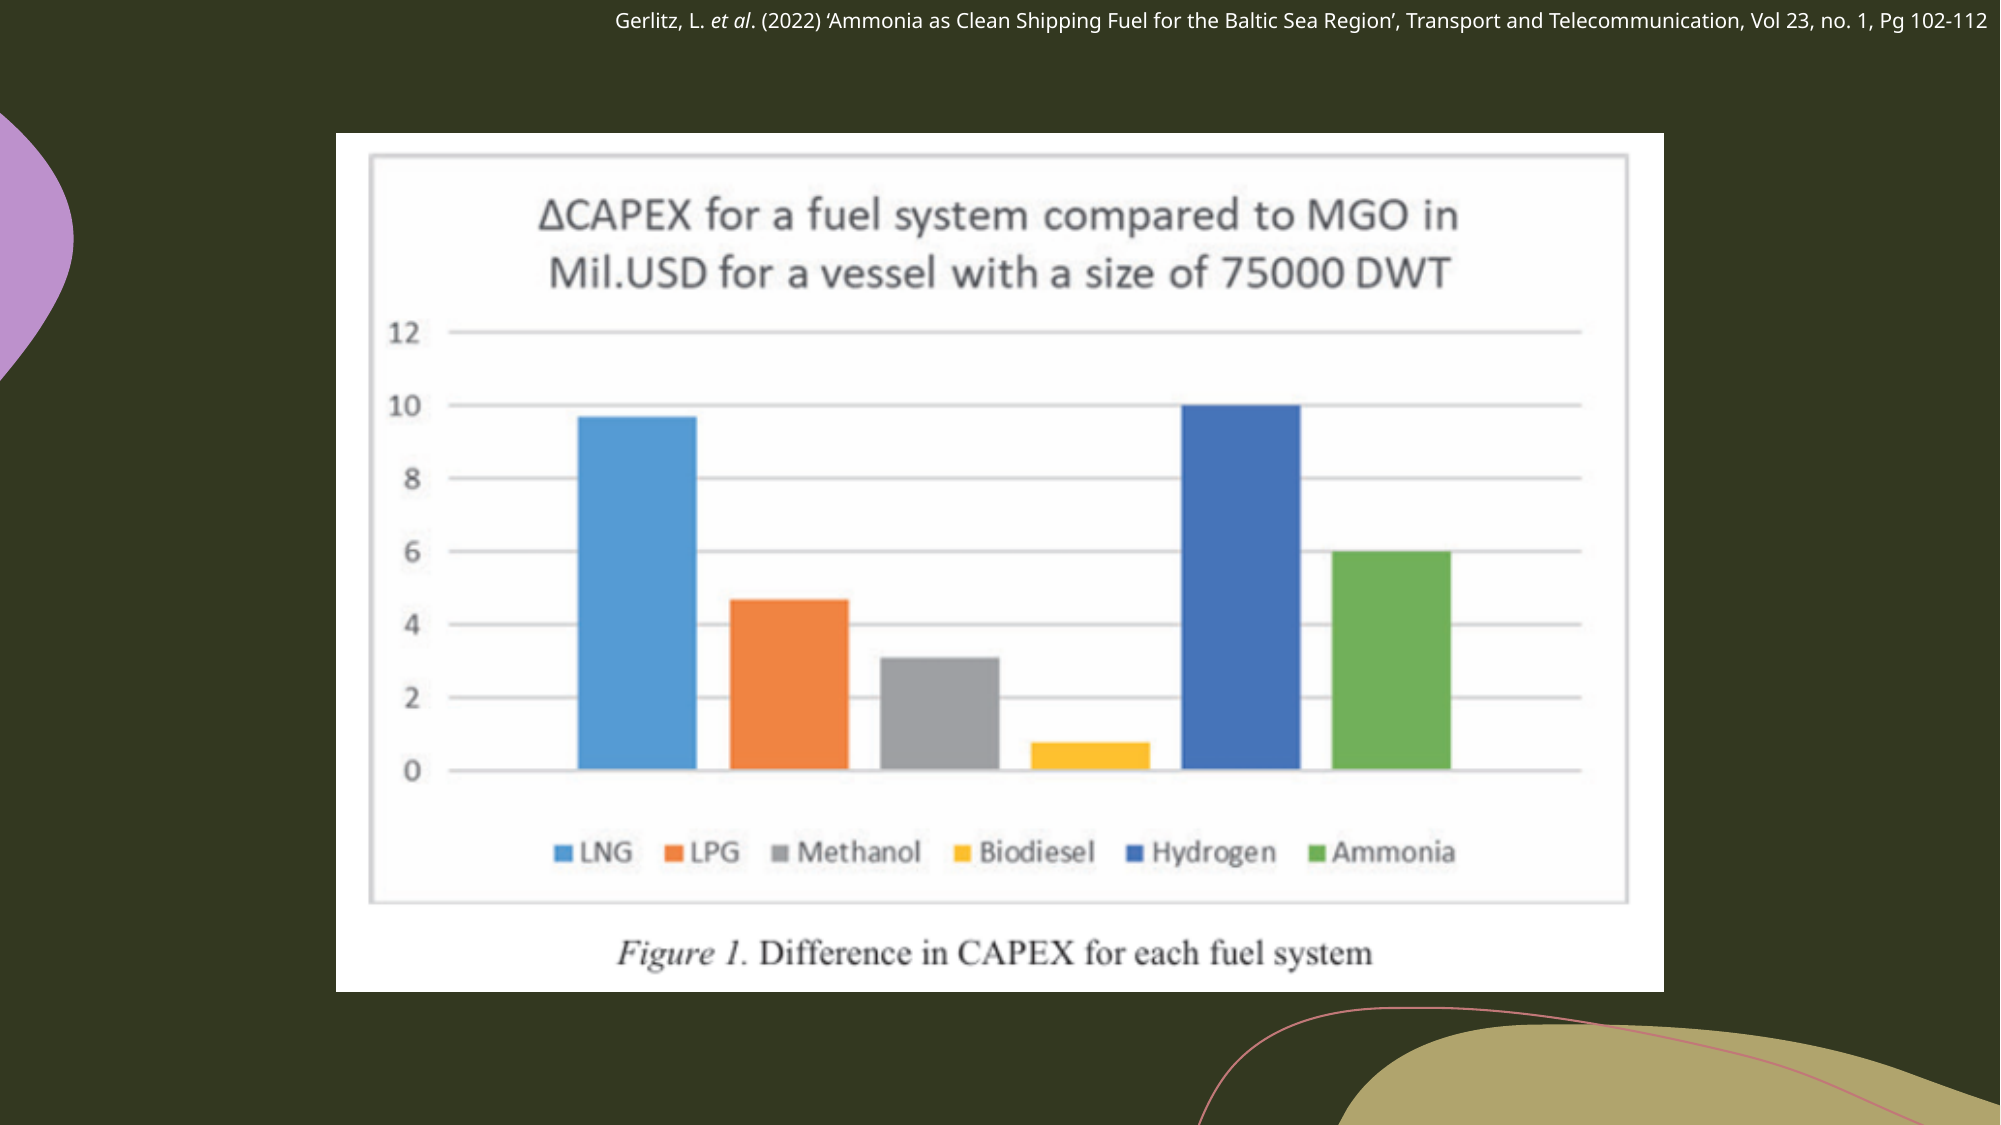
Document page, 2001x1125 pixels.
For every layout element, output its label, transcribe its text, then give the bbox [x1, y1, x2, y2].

text_box Gerlitz, L. et al. (2022) ‘Ammonia as Clean Shipping Fuel for the Baltic Sea Region’, Transport and Telecommunication, Vol 23, no. 1, Pg 102-112 [600, 0, 2000, 41]
picture [336, 133, 1664, 992]
